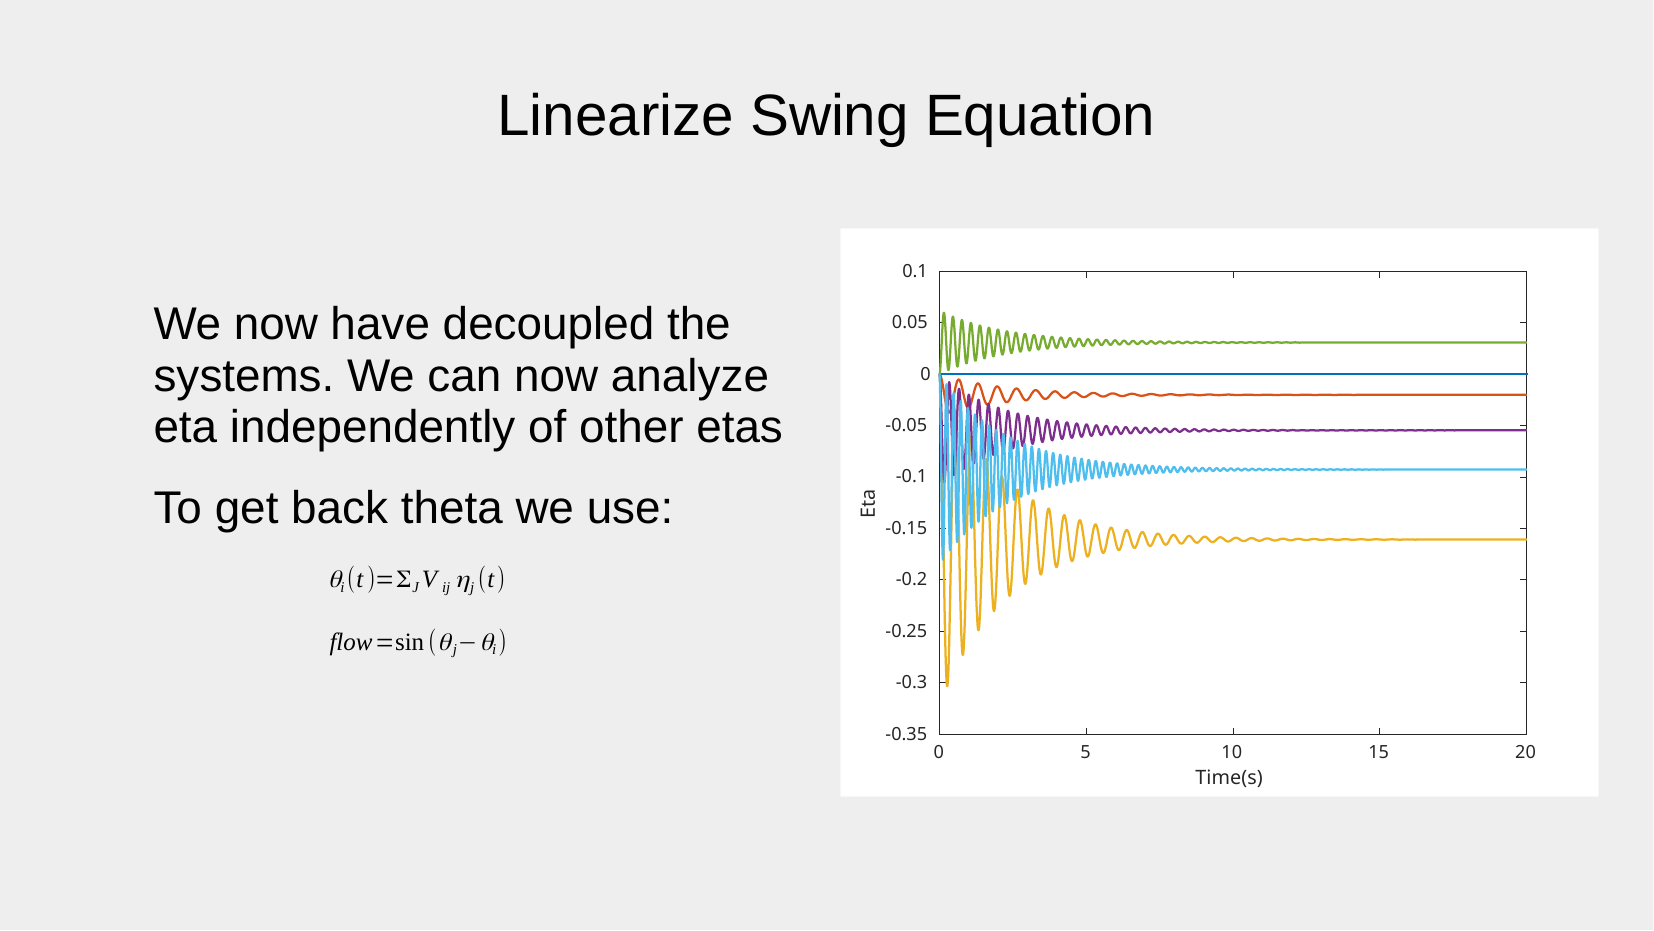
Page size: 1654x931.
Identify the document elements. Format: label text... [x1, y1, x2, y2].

chart [320, 564, 513, 659]
title Linearize Swing Equation [82, 37, 1571, 193]
list We now have decoupled the systems. We can now analyze eta independently of other etas To get back theta we use: [82, 217, 826, 758]
picture [840, 227, 1599, 798]
